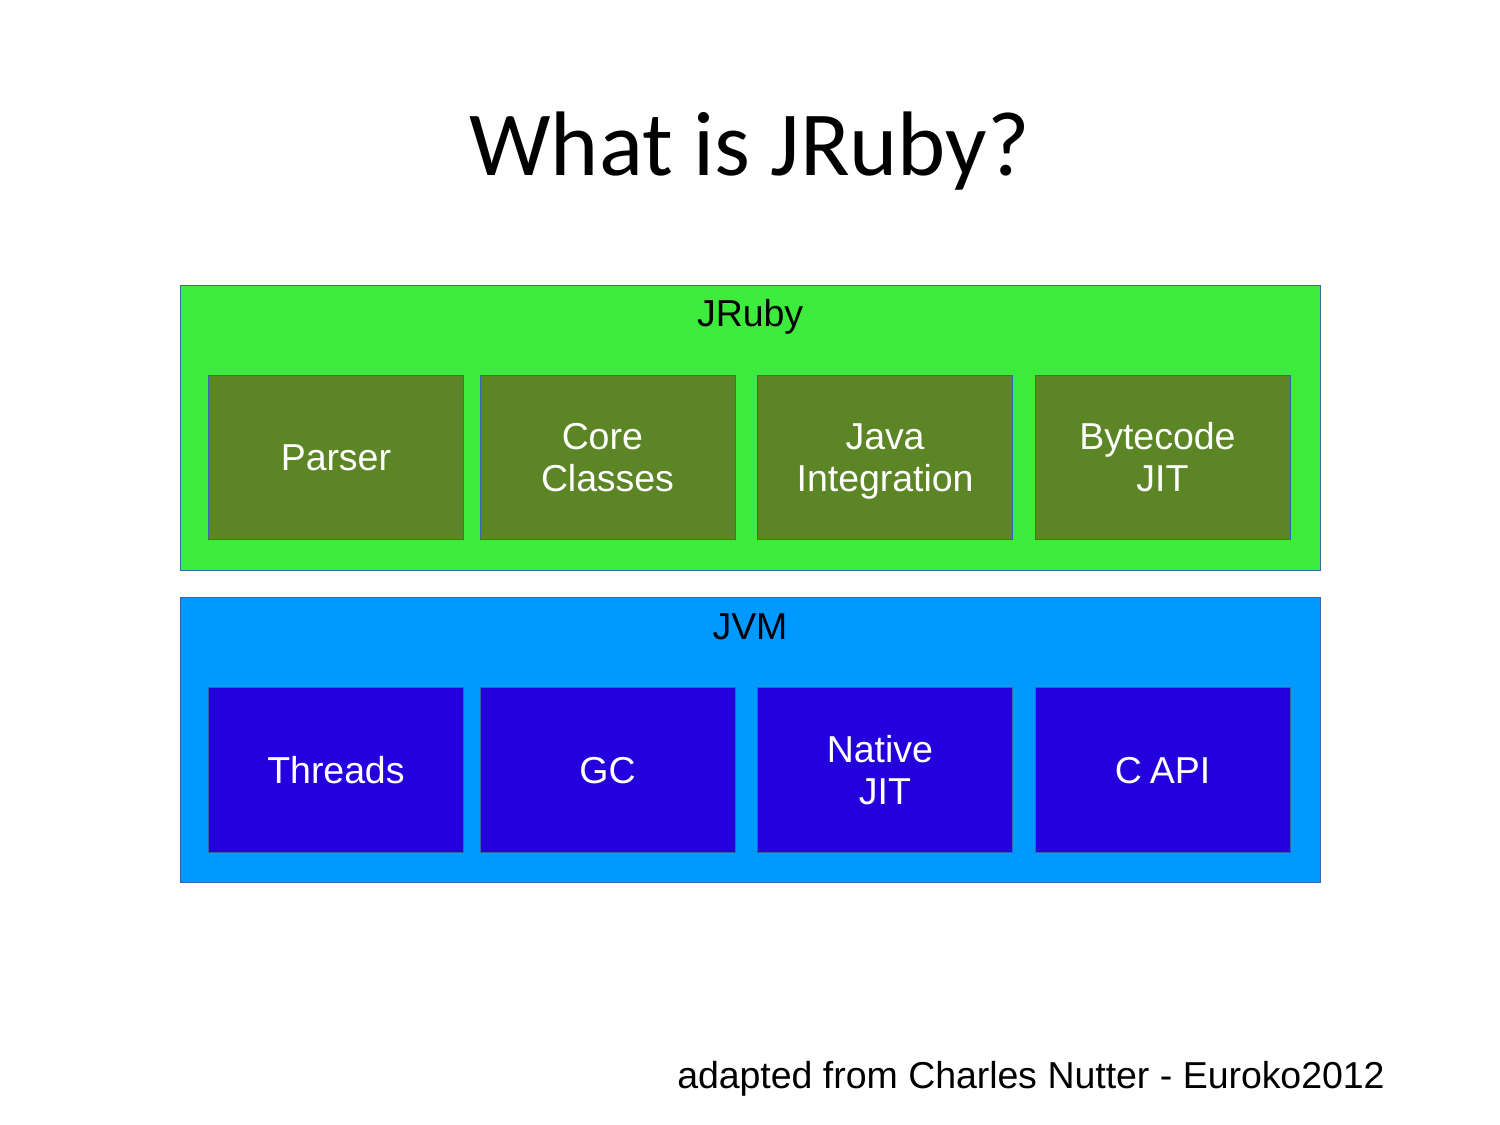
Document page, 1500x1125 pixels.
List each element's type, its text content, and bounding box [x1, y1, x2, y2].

text_box JRuby [180, 285, 1321, 571]
text_box C API [1035, 687, 1291, 853]
text_box Threads [208, 687, 464, 853]
text_box GC [480, 687, 736, 853]
text_box Java Integration [757, 375, 1013, 540]
text_box adapted from Charles Nutter - Euroko2012 [662, 1047, 1402, 1105]
text_box Native JIT [757, 687, 1013, 853]
text_box Bytecode JIT [1035, 375, 1291, 540]
text_box JVM [180, 597, 1321, 883]
title What is JRuby? [75, 45, 1425, 233]
text_box Core Classes [480, 375, 736, 540]
text_box Parser [208, 375, 464, 540]
